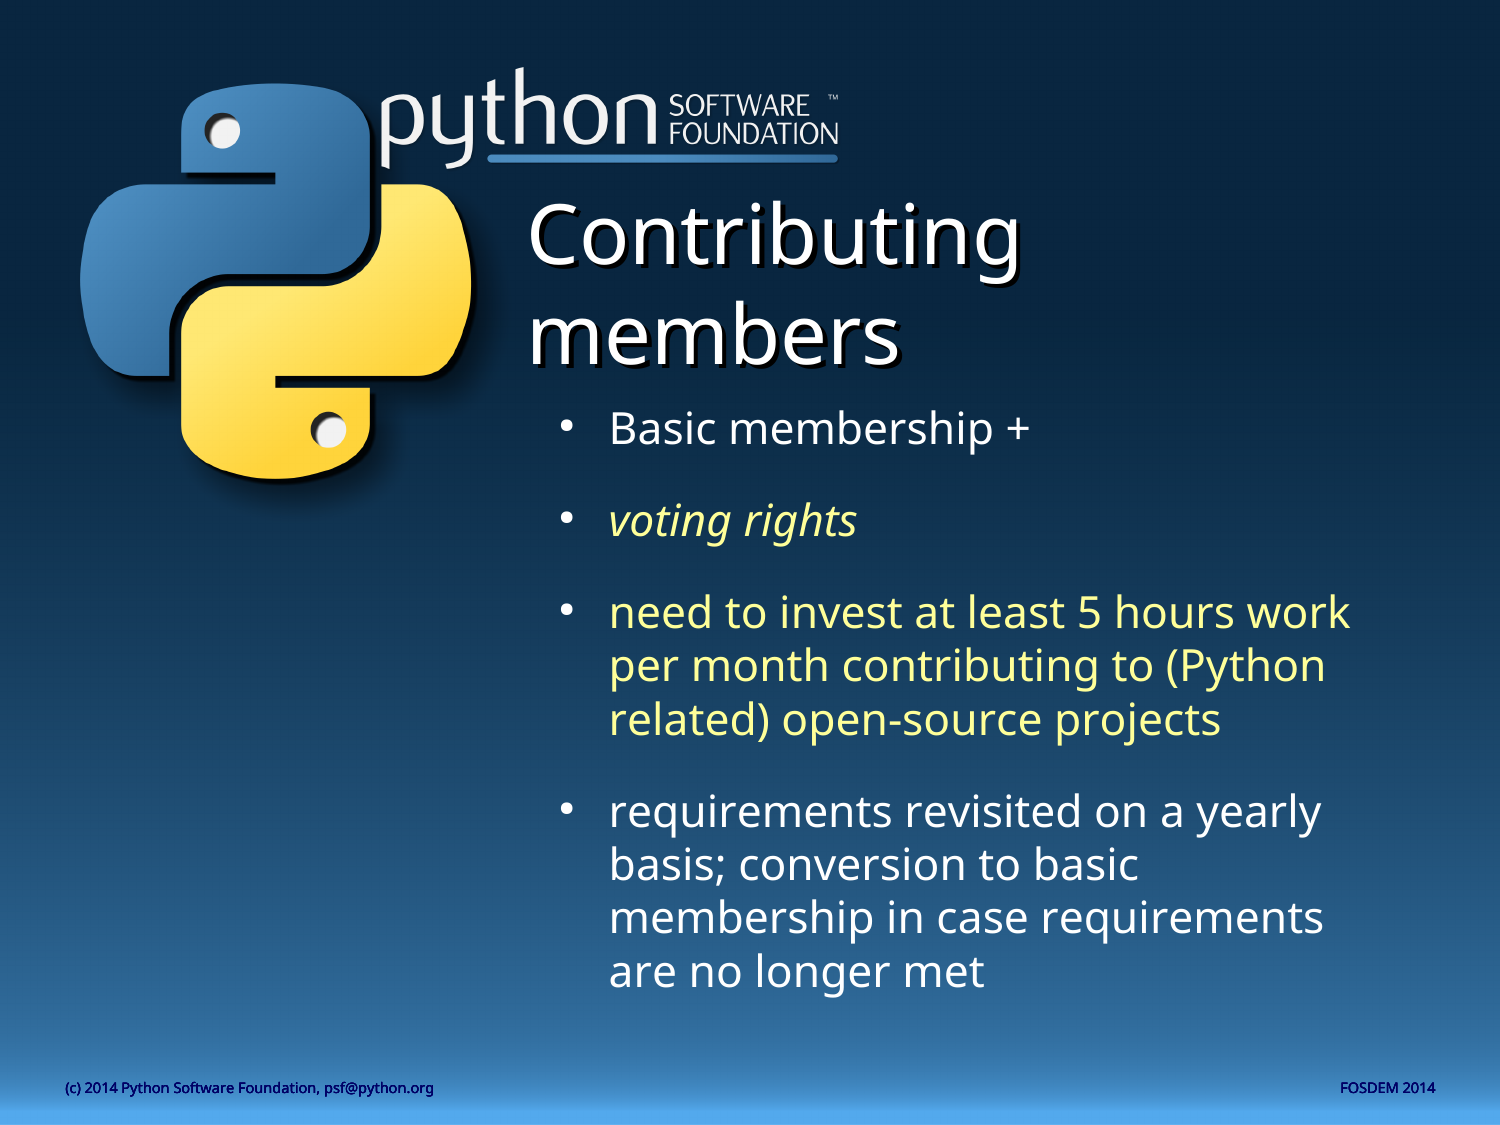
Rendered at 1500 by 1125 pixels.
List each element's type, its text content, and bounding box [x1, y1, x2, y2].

list Basic membership + voting rights need to invest at least 5 hours work per month contributing to (Python related) open-source projects requirements revisited on a yearly basis; conversion to basic membership in case requirements are no longer met [544, 392, 1388, 1006]
picture [0, 0, 1500, 1125]
text_box (c) 2014 Python Software Foundation, psf@python.org FOSDEM 2014 [65, 1078, 1436, 1099]
title Contributing members [512, 185, 1418, 377]
